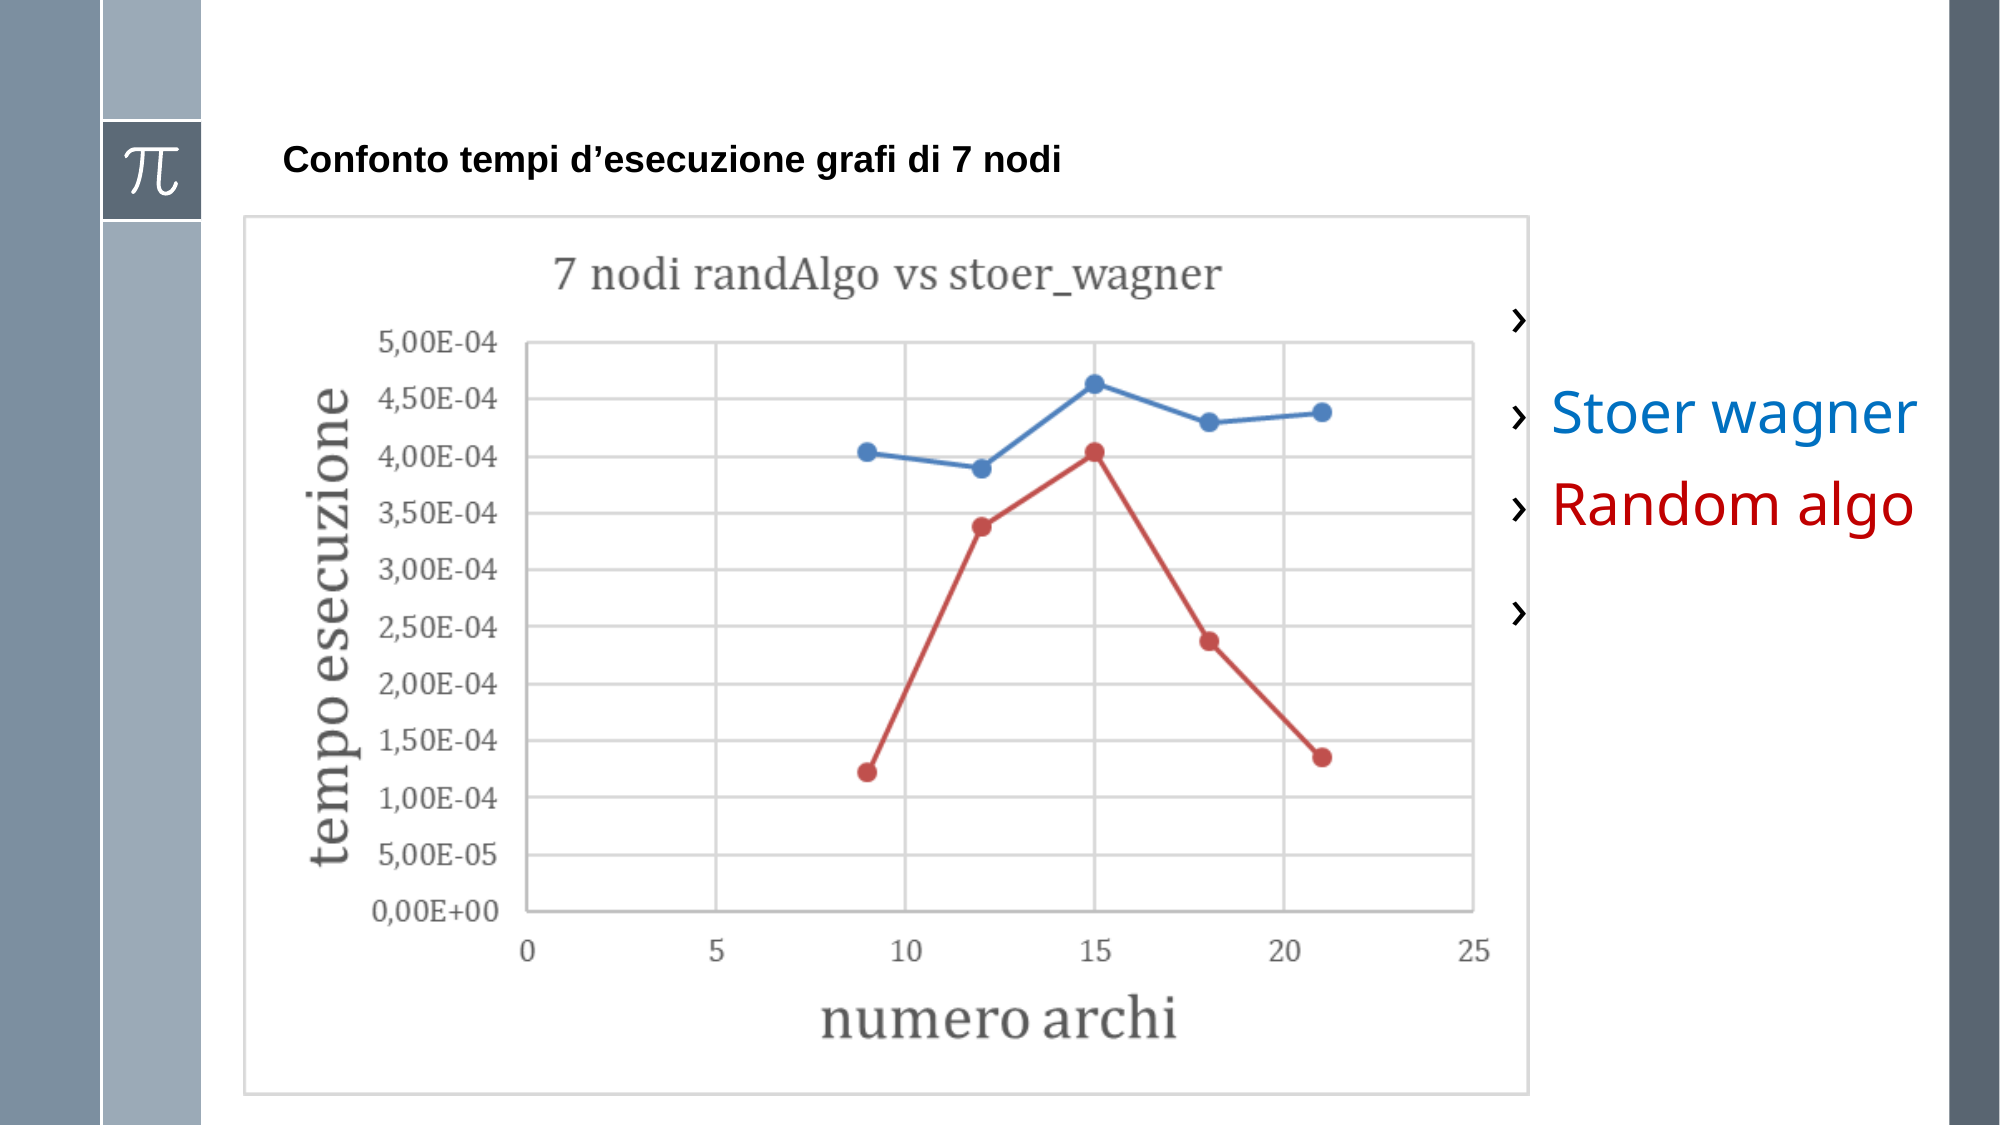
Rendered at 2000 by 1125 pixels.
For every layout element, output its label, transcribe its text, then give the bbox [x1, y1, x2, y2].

list Stoer wagner Random algo [1495, 267, 1949, 709]
title Confonto tempi d’esecuzione grafi di 7 nodi [267, 0, 1873, 188]
picture [243, 215, 1530, 1096]
